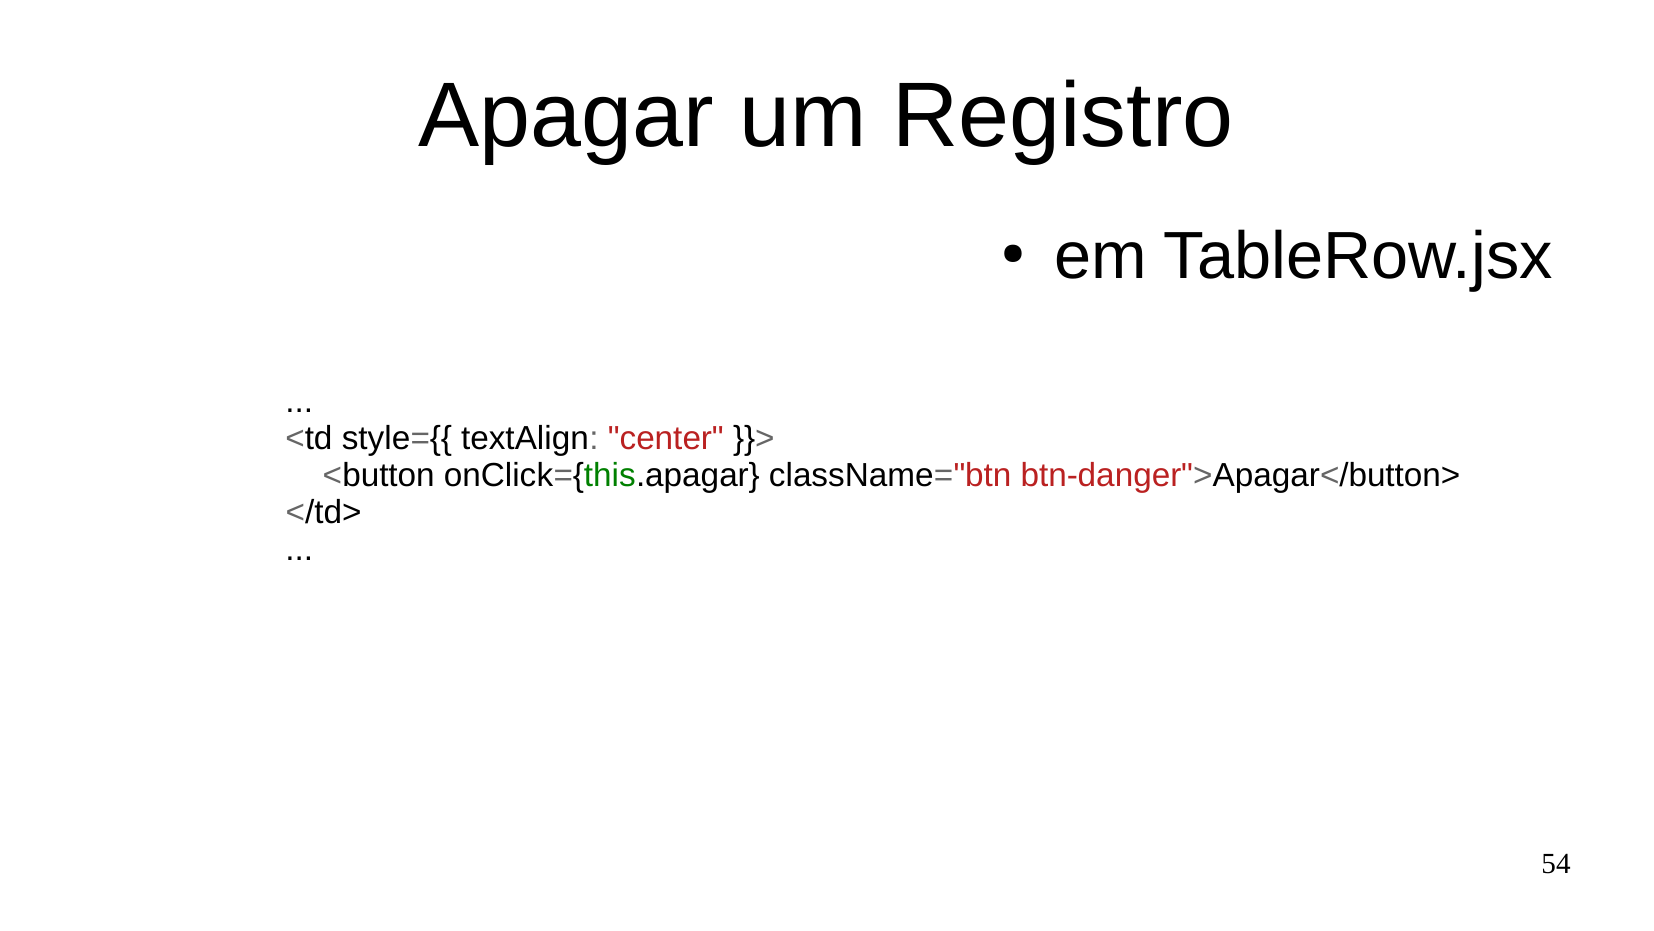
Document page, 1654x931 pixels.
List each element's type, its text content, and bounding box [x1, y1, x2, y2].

text_box ... <td style={{ textAlign: "center" }}> <button onClick={this.apagar} className="btn btn-danger">Apagar</button> </td> ... [122, 375, 1530, 576]
title Apagar um Registro [82, 37, 1571, 193]
list em TableRow.jsx [82, 217, 1571, 758]
